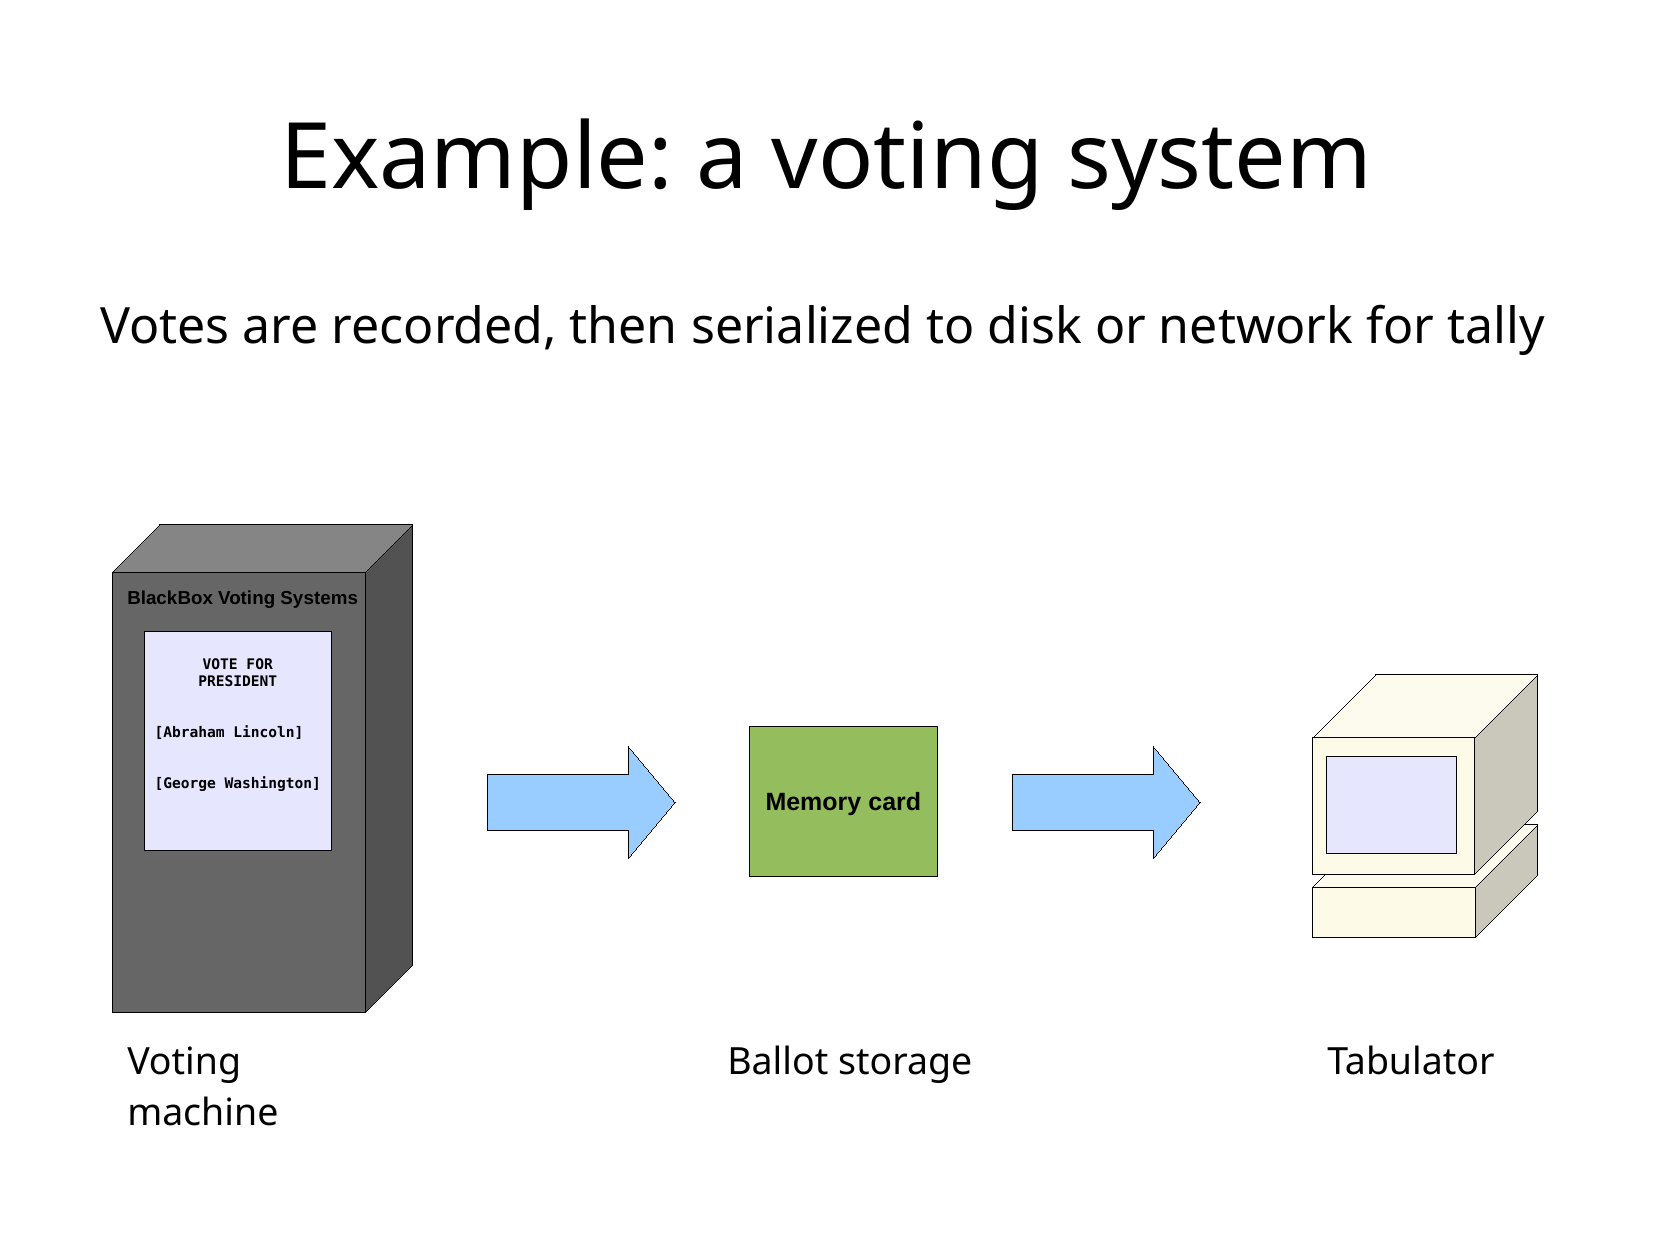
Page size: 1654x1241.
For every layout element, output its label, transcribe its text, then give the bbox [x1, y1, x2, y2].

list Votes are recorded, then serialized to disk or network for tally [82, 290, 1571, 1072]
text_box Memory card [749, 726, 938, 877]
text_box Tabulator [1312, 1027, 1613, 1088]
text_box [487, 746, 676, 859]
text_box VOTE FOR PRESIDENT [Abraham Lincoln] [George Washington] [144, 631, 332, 851]
text_box [1012, 746, 1201, 859]
text_box Voting machine [112, 1027, 413, 1088]
text_box [1312, 674, 1538, 875]
text_box BlackBox Voting Systems [112, 580, 376, 617]
text_box [112, 524, 413, 1013]
title Example: a voting system [82, 49, 1571, 257]
text_box Ballot storage [712, 1027, 1013, 1088]
